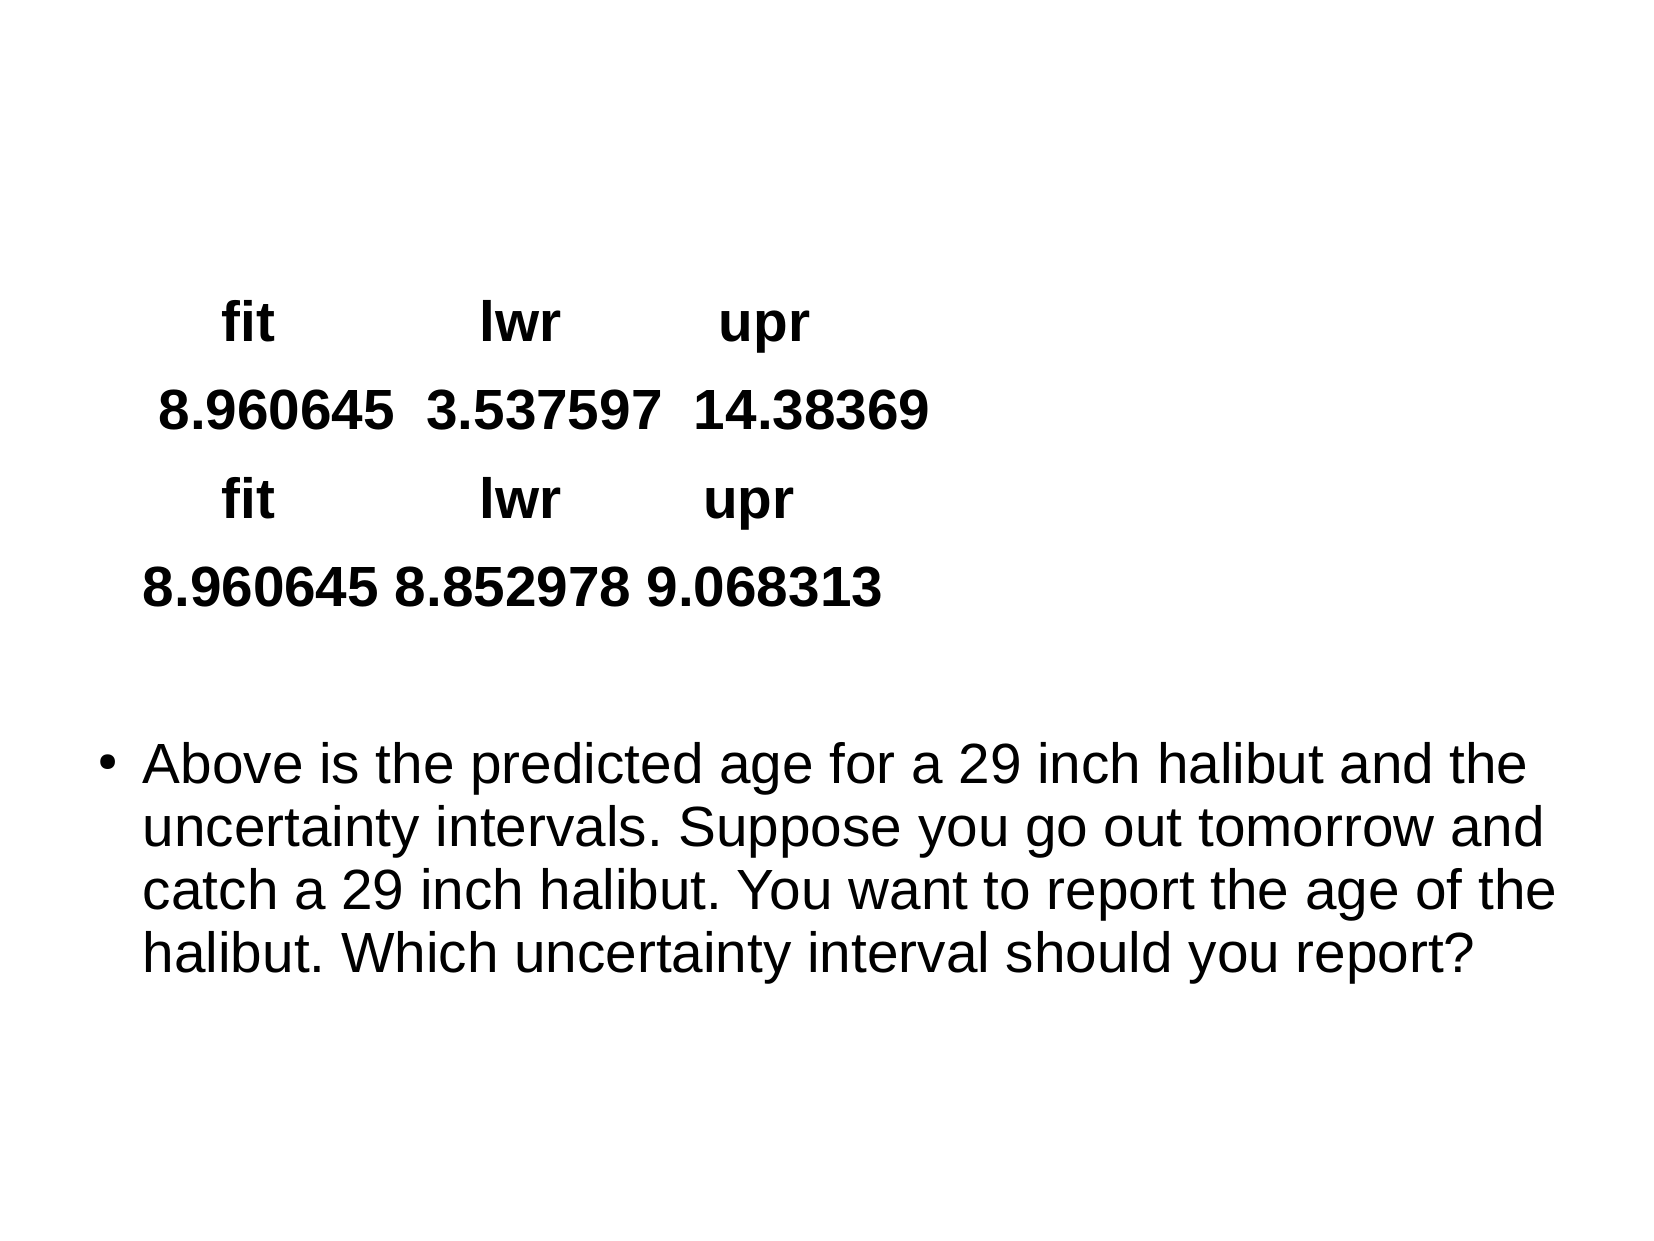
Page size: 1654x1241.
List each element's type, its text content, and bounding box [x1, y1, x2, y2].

list fit lwr upr 8.960645 3.537597 14.38369 fit lwr upr 8.960645 8.852978 9.068313 Above is the predicted age for a 29 inch halibut and the uncertainty intervals. Suppose you go out tomorrow and catch a 29 inch halibut. You want to report the age of the halibut. Which uncertainty interval should you report? [82, 290, 1571, 1010]
